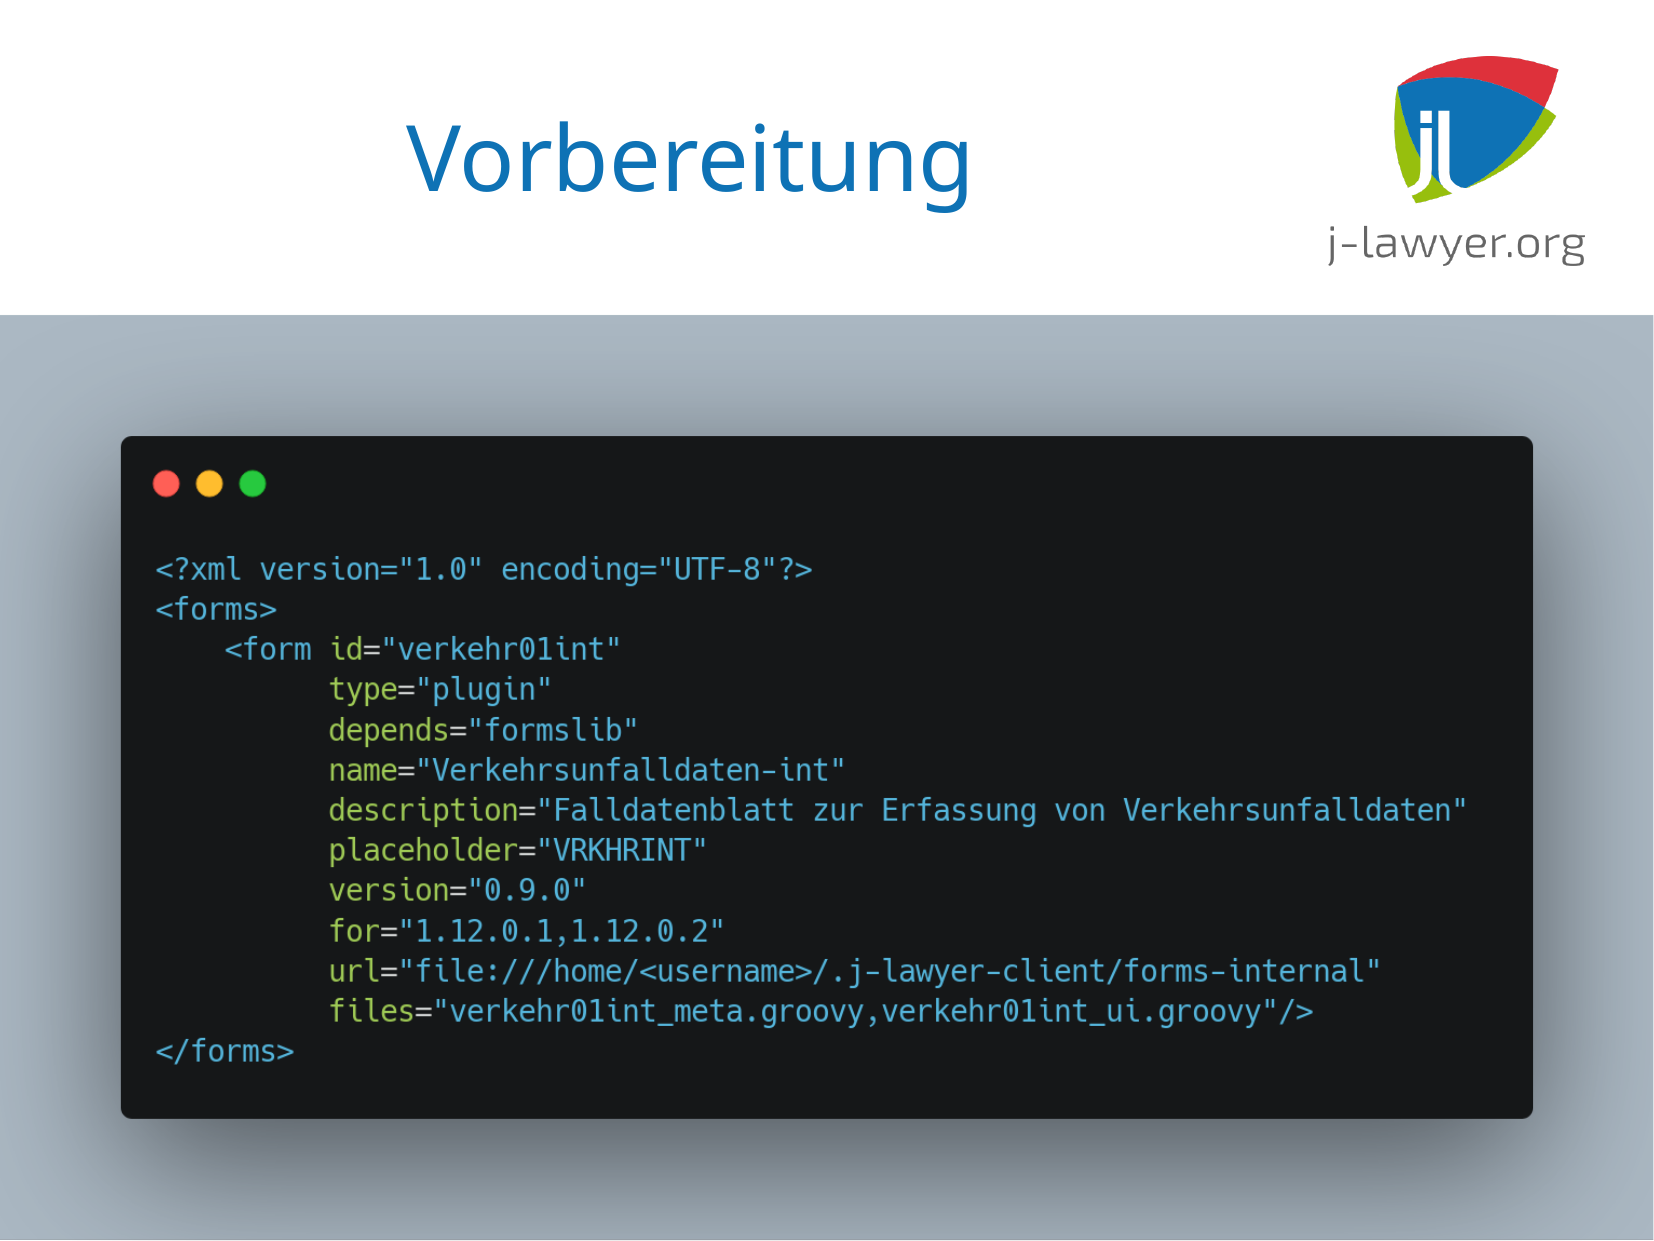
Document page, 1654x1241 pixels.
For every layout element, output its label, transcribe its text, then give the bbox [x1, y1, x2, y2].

picture [1328, 56, 1585, 266]
picture [0, 314, 1654, 1241]
title Vorbereitung [82, 52, 1300, 260]
